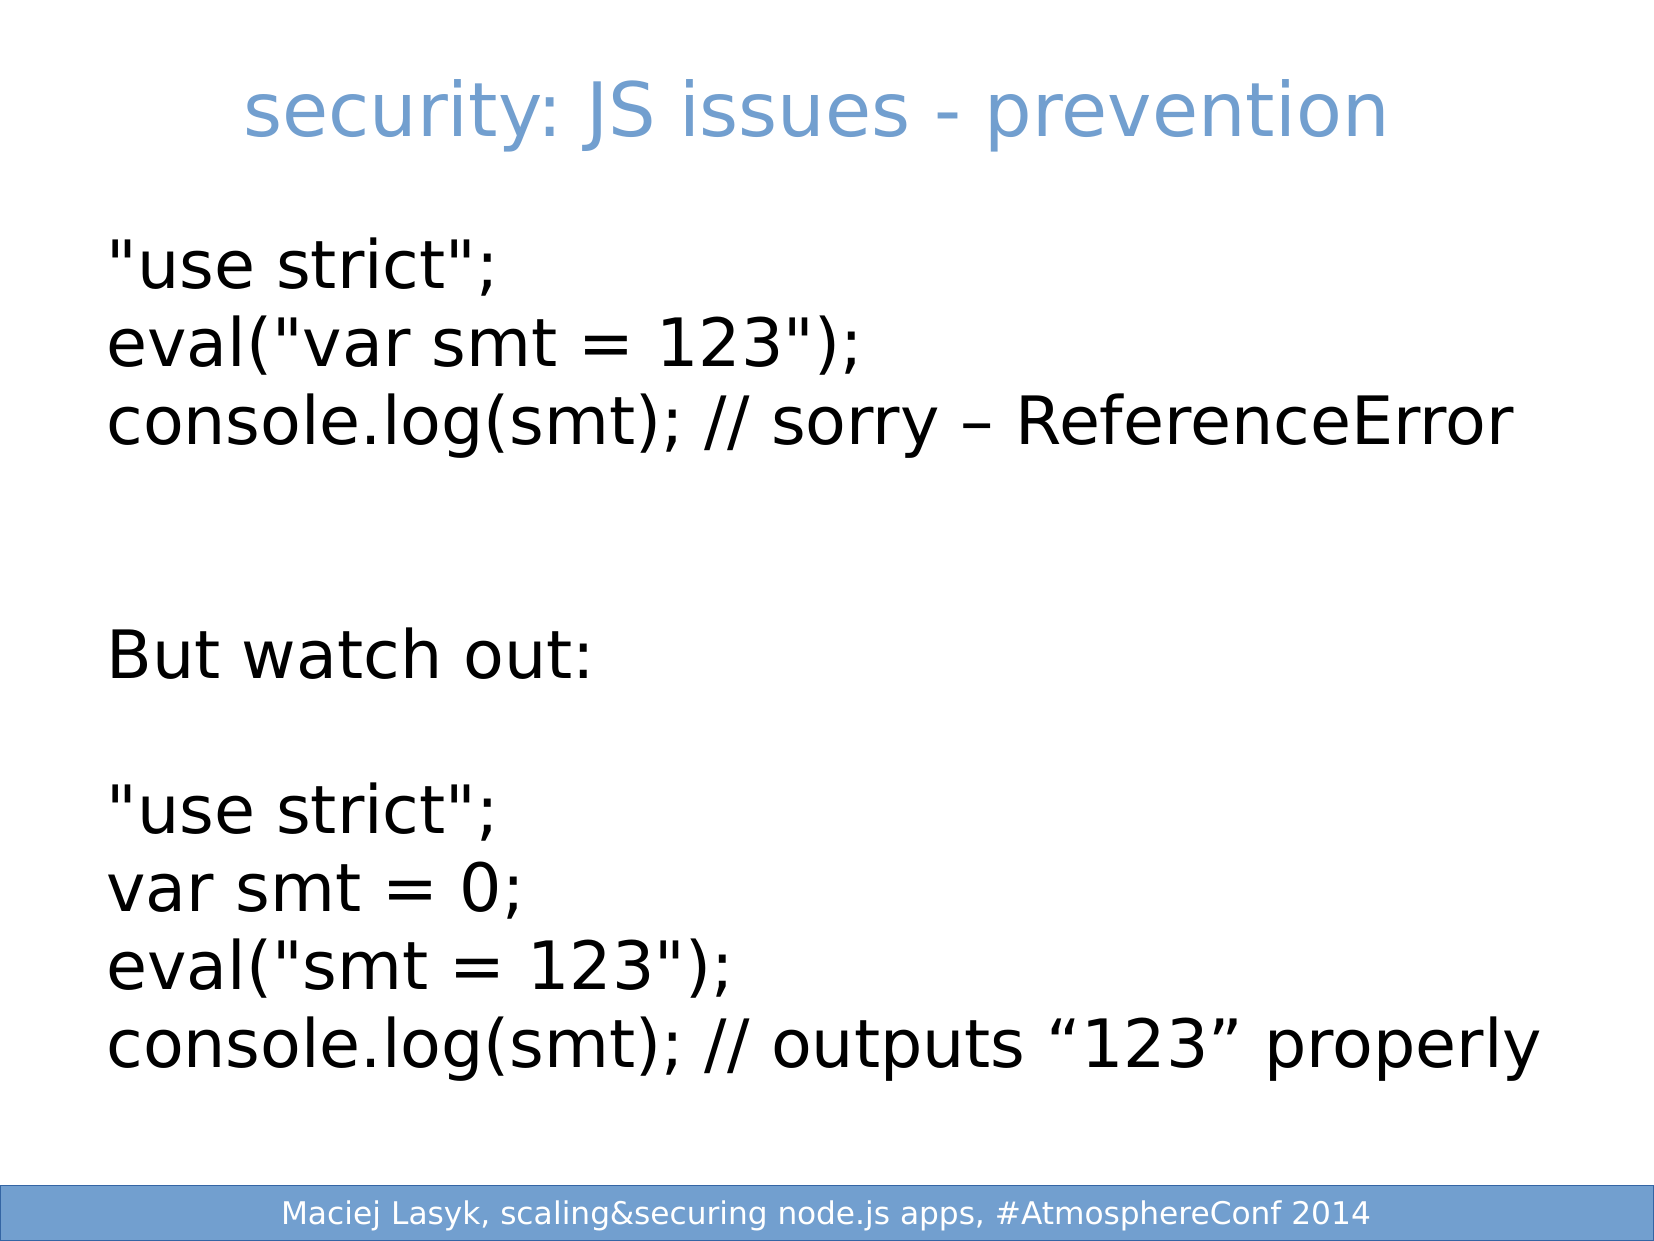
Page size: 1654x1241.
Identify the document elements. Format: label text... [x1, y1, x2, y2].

text_box security: JS issues - prevention [228, 60, 1406, 163]
text_box [0, 1185, 1654, 1241]
text_box "use strict"; eval("var smt = 123"); console.log(smt); // sorry – ReferenceError [91, 219, 1562, 481]
text_box Maciej Lasyk, scaling&securing node.js apps, #AtmosphereConf 2014 [266, 1188, 1388, 1240]
text_box But watch out: "use strict"; var smt = 0; eval("smt = 123"); console.log(smt); // outputs “123” properly [91, 609, 1562, 1091]
